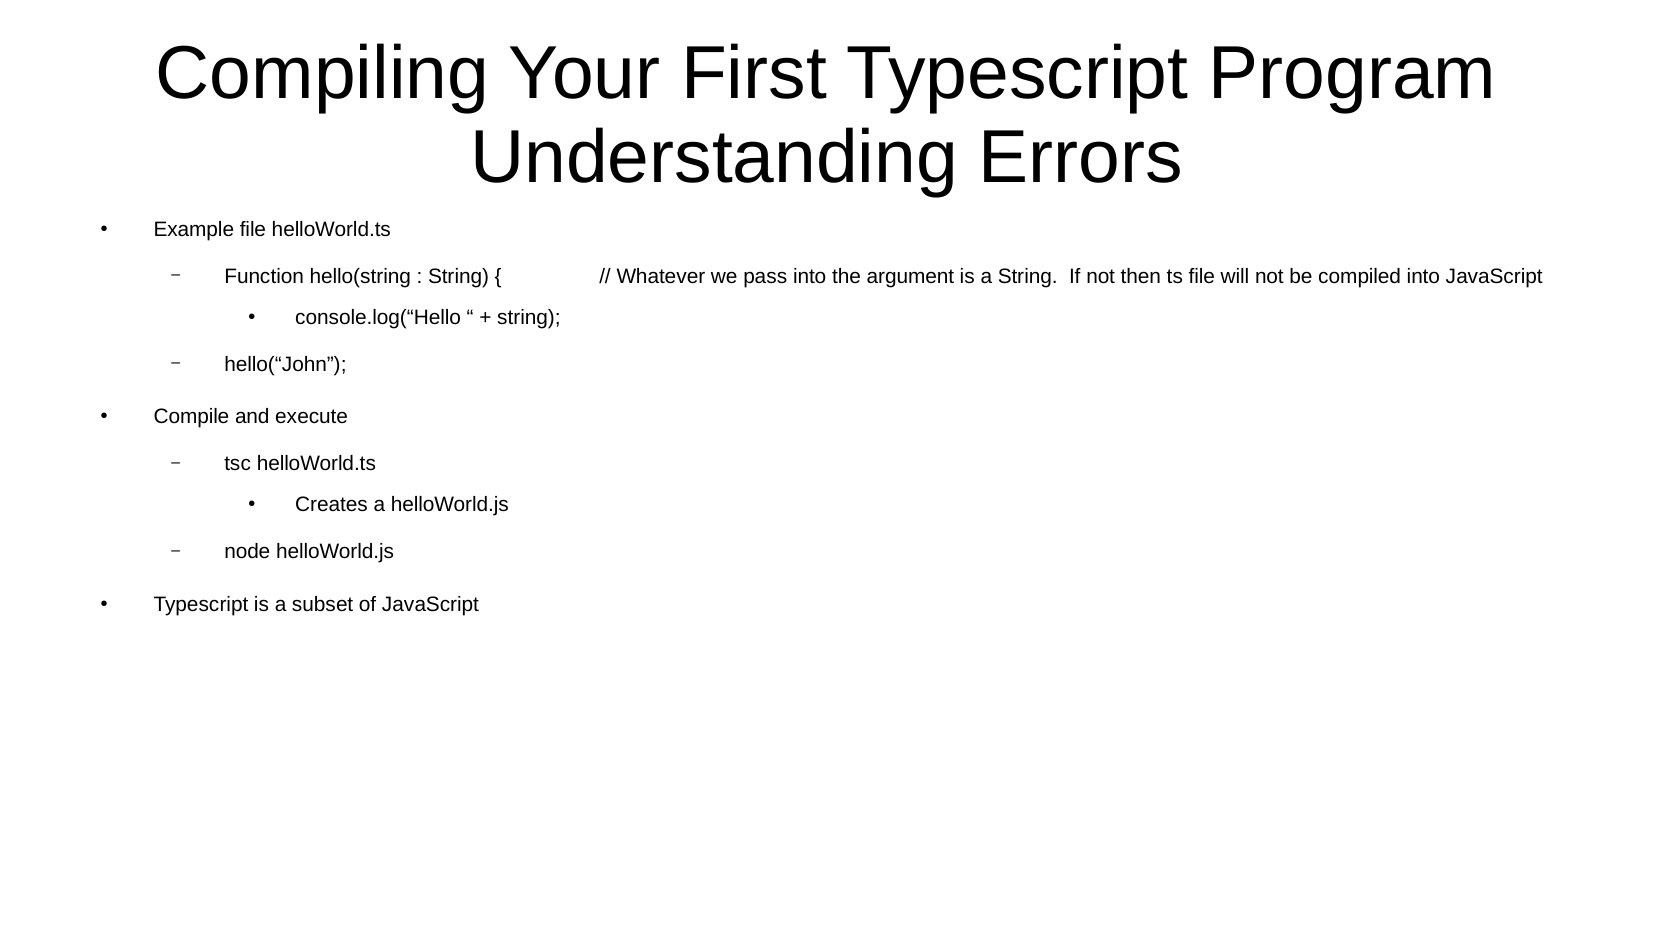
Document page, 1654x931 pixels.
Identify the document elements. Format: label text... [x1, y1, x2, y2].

title Compiling Your First Typescript Program Understanding Errors [82, 30, 1571, 199]
list Example file helloWorld.ts Function hello(string : String) { // Whatever we pass into the argument is a String. If not then ts file will not be compiled into JavaScript console.log(“Hello “ + string); hello(“John”); Compile and execute tsc helloWorld.ts Creates a helloWorld.js node helloWorld.js Typescript is a subset of JavaScript [82, 217, 1576, 916]
